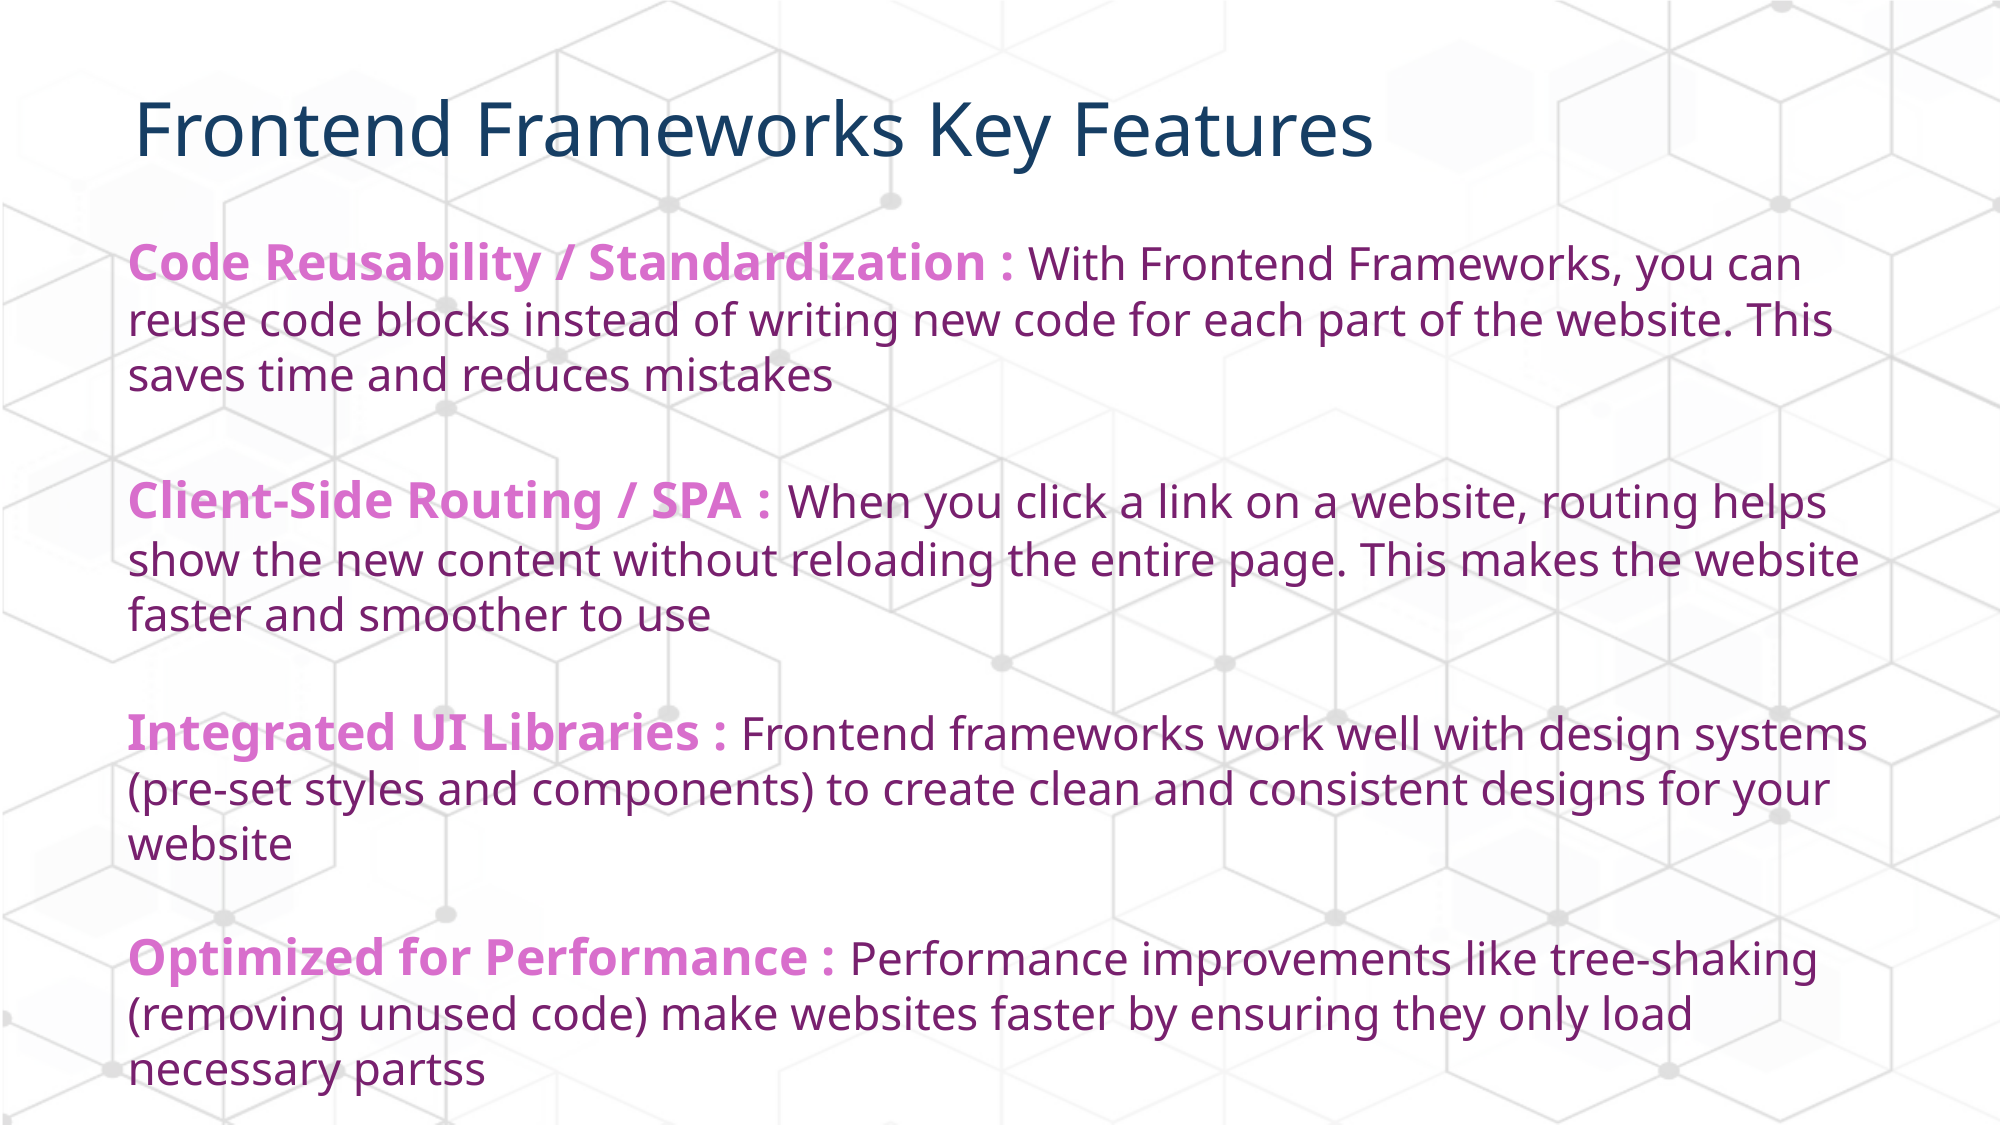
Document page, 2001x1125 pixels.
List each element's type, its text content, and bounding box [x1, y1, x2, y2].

text_box Code Reusability / Standardization : With Frontend Frameworks, you can reuse code blocks instead of writing new code for each part of the website. This saves time and reduces mistakes Client-Side Routing / SPA : When you click a link on a website, routing helps show the new content without reloading the entire page. This makes the website faster and smoother to use Integrated UI Libraries : Frontend frameworks work well with design systems (pre-set styles and components) to create clean and consistent designs for your website Optimized for Performance : Performance improvements like tree-shaking (removing unused code) make websites faster by ensuring they only load necessary partss [112, 222, 1888, 1103]
picture [1, 0, 2000, 1125]
title Frontend Frameworks Key Features [118, 23, 1844, 222]
